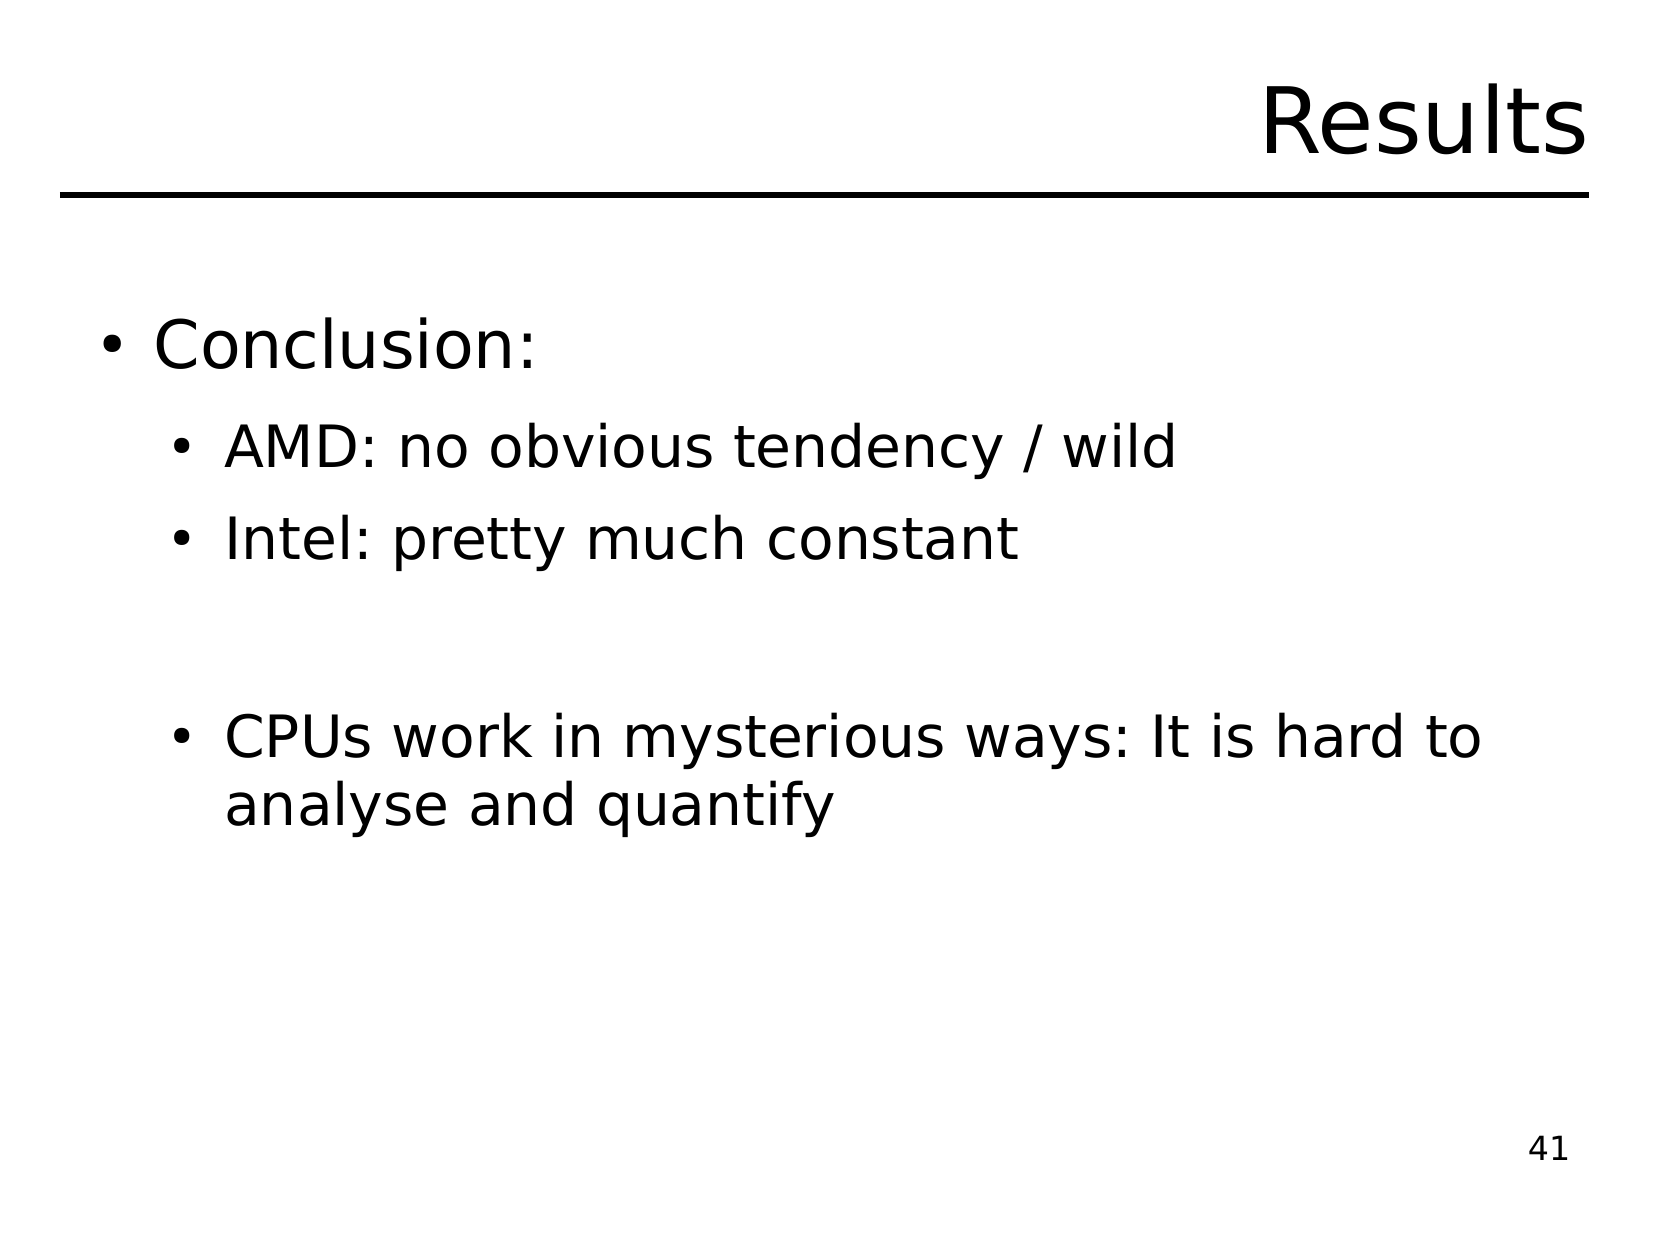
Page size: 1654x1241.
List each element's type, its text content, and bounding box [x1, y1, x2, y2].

title Results [101, 17, 1590, 226]
list Conclusion: AMD: no obvious tendency / wild Intel: pretty much constant CPUs work in mysterious ways: It is hard to analyse and quantify [82, 306, 1571, 1111]
